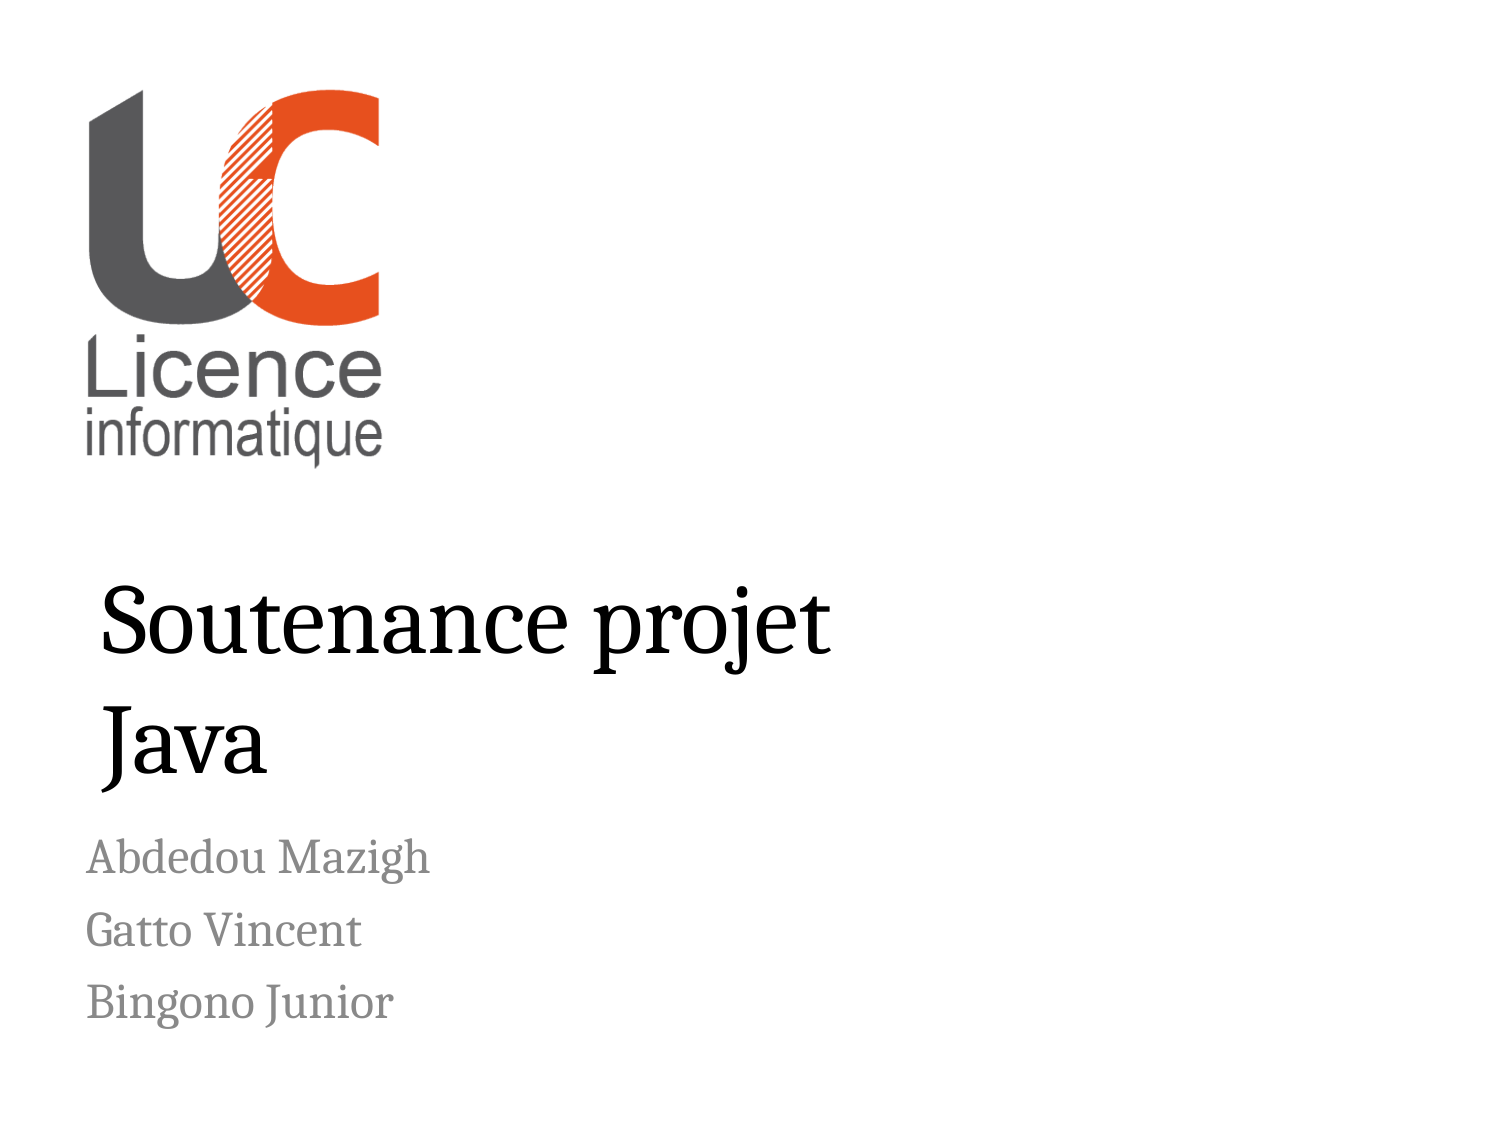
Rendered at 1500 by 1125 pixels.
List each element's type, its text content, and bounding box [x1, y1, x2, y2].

picture [64, 72, 401, 473]
subtitle Abdedou Mazigh Gatto Vincent Bingono Junior [70, 816, 934, 947]
title Soutenance projet Java [87, 507, 950, 801]
